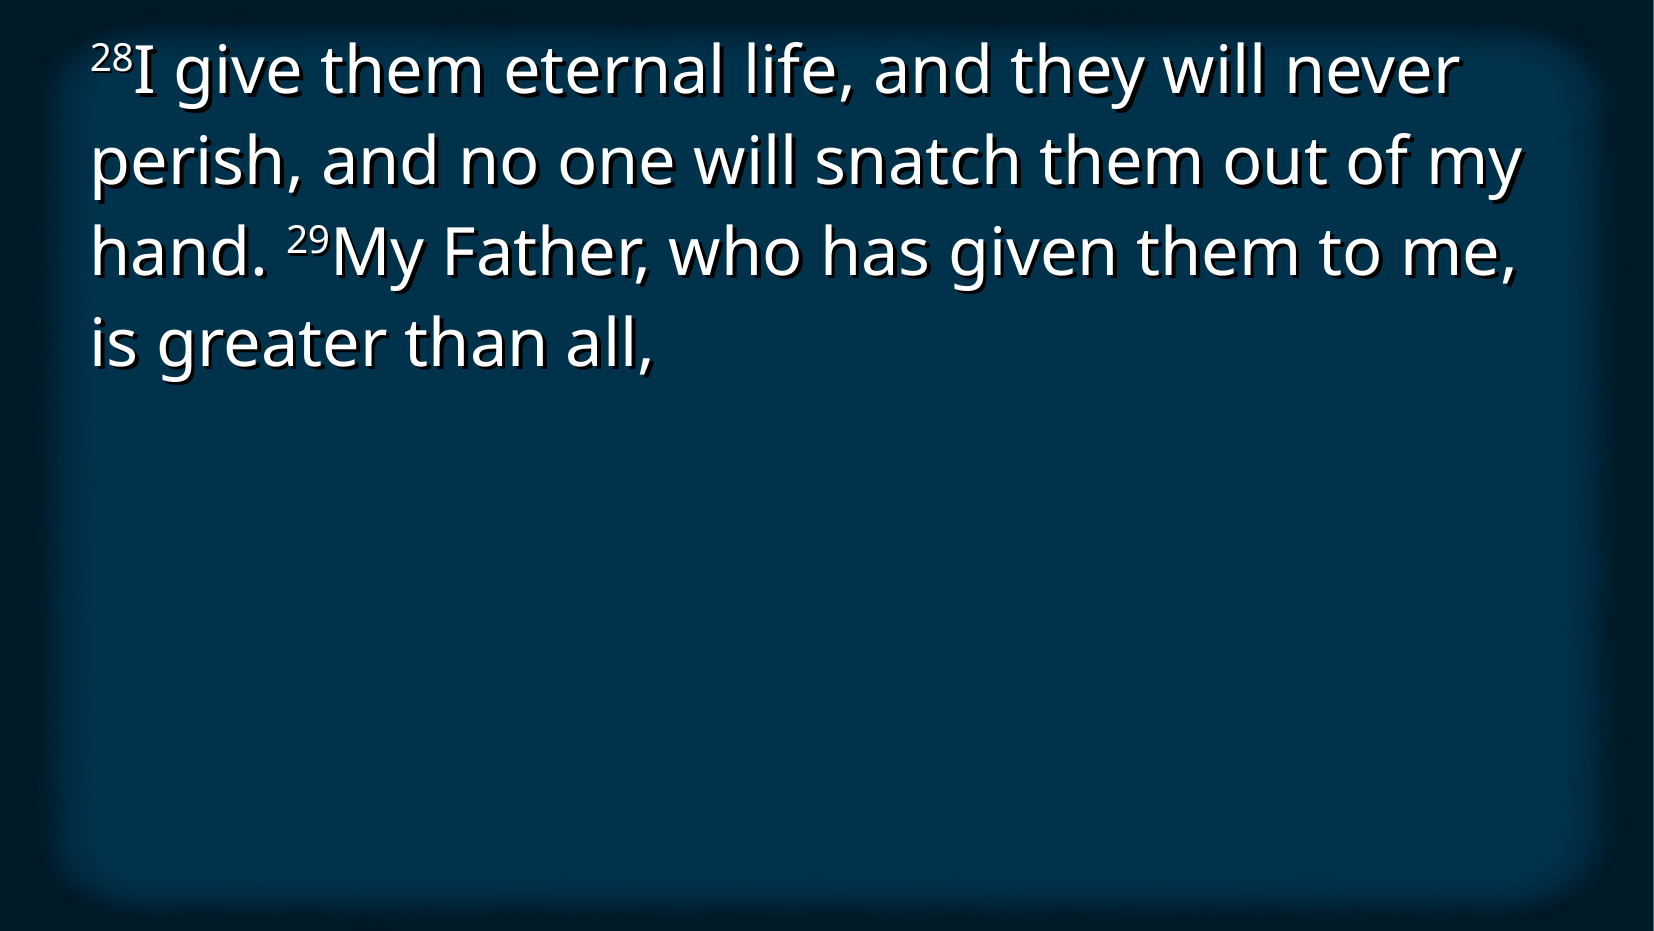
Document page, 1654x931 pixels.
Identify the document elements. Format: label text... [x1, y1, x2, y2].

text_box 28I give them eternal life, and they will never perish, and no one will snatch them out of my hand. 29My Father, who has given them to me, is greater than all, [75, 15, 1561, 385]
picture [0, 0, 1654, 931]
